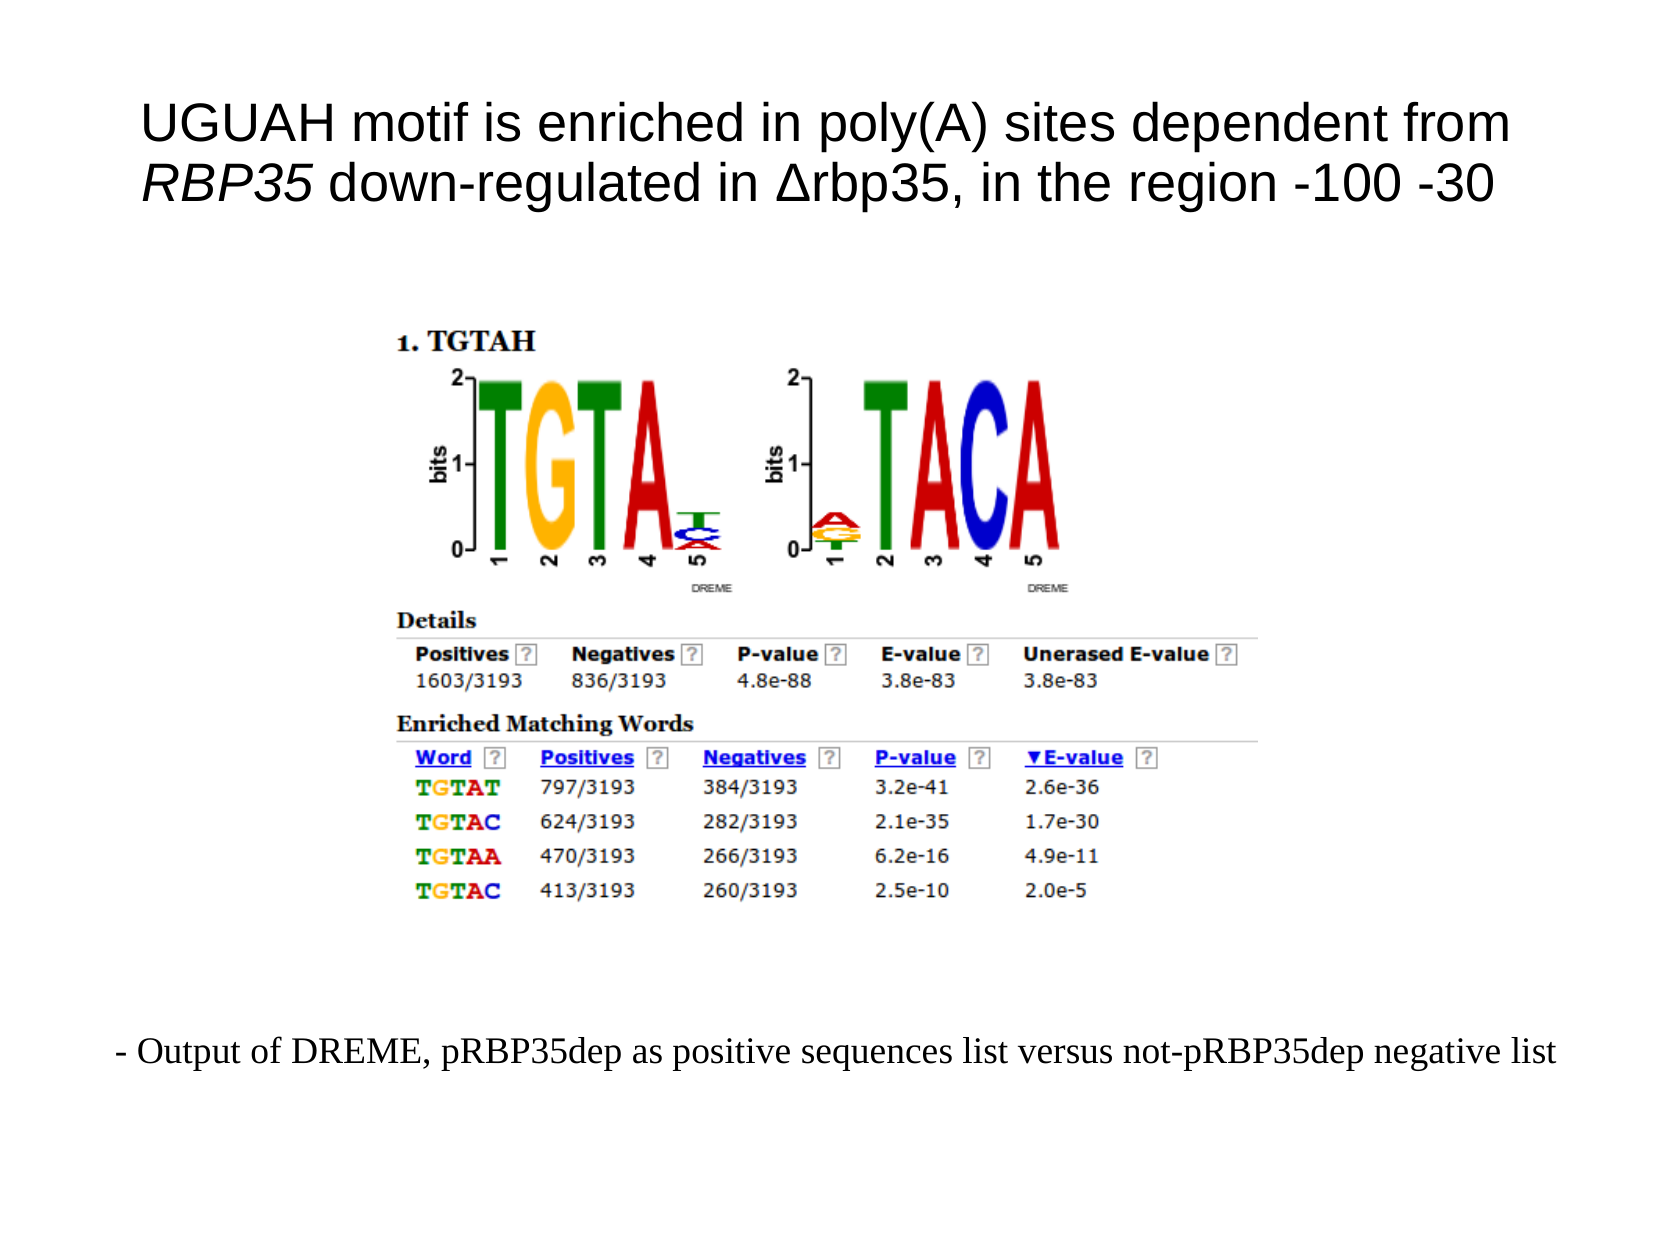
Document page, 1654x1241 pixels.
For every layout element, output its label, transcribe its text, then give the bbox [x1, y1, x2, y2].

picture [392, 320, 1258, 921]
title UGUAH motif is enriched in poly(A) sites dependent from RBP35 down-regulated in Δrbp35, in the region -100 -30 [82, 49, 1571, 257]
text_box - Output of DREME, pRBP35dep as positive sequences list versus not-pRBP35dep negative list [100, 1023, 1583, 1080]
